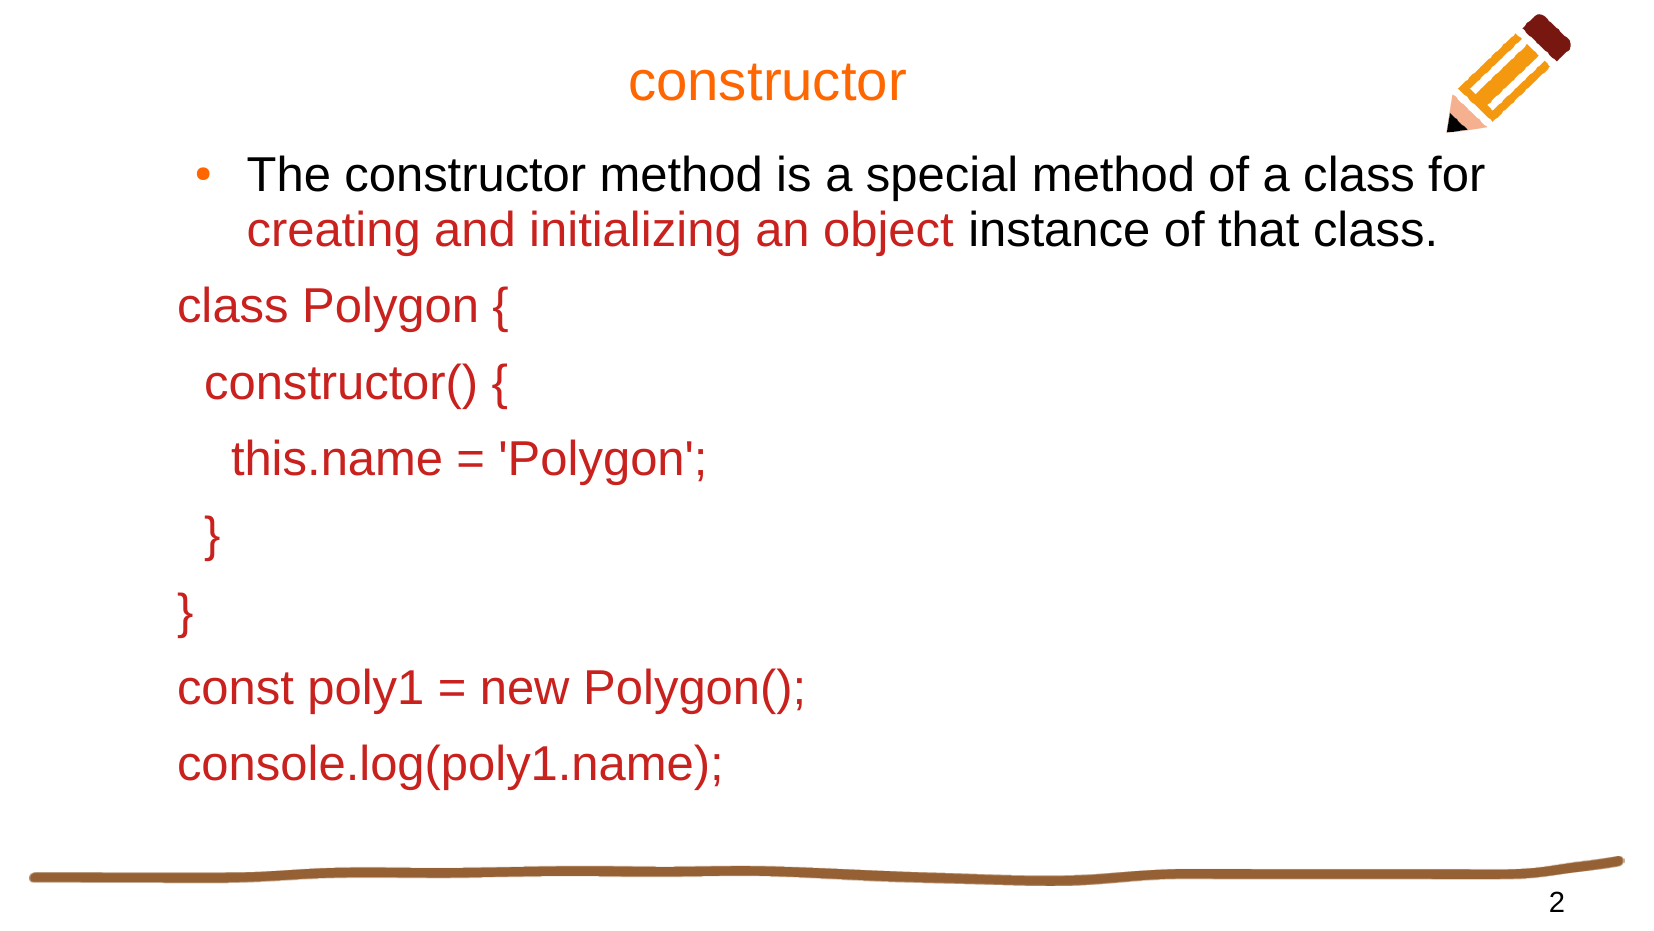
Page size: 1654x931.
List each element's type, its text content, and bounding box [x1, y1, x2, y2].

list The constructor method is a special method of a class for creating and initializing an object instance of that class. class Polygon { constructor() { this.name = 'Polygon'; } } const poly1 = new Polygon(); console.log(poly1.name); [177, 147, 1536, 798]
picture [1446, 14, 1571, 133]
picture [29, 856, 1625, 886]
title constructor [88, 29, 1447, 133]
